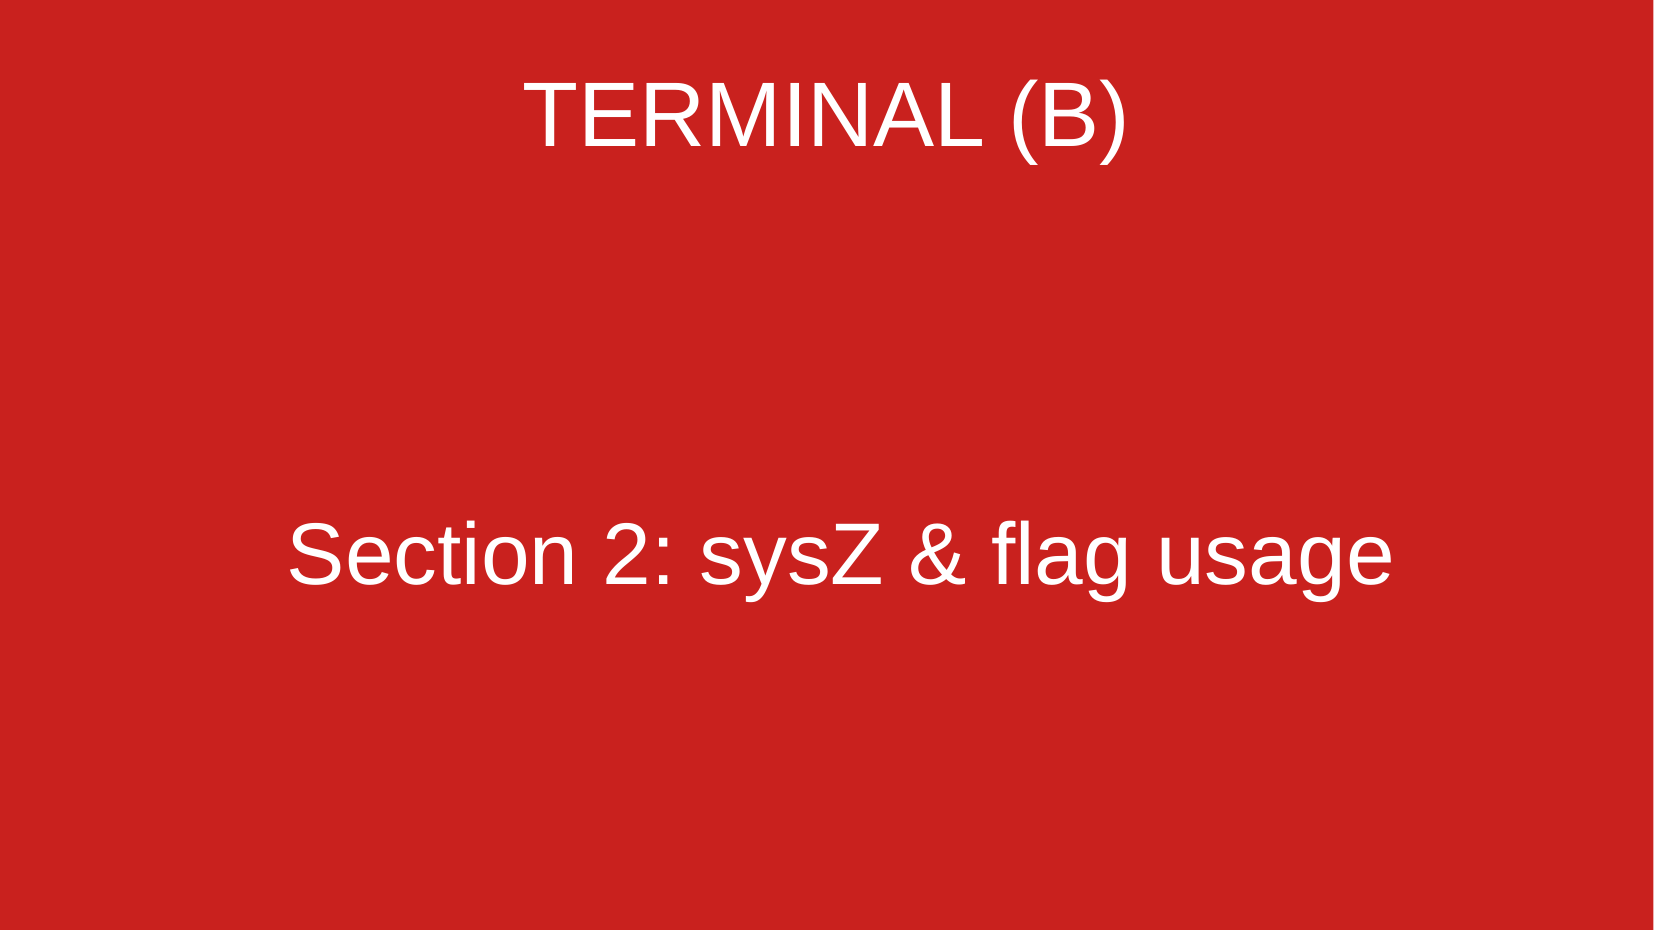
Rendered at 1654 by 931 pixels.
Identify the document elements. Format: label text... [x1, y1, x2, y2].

text_box Section 2: sysZ & flag usage [29, 192, 1654, 916]
title TERMINAL (B) [82, 37, 1571, 192]
